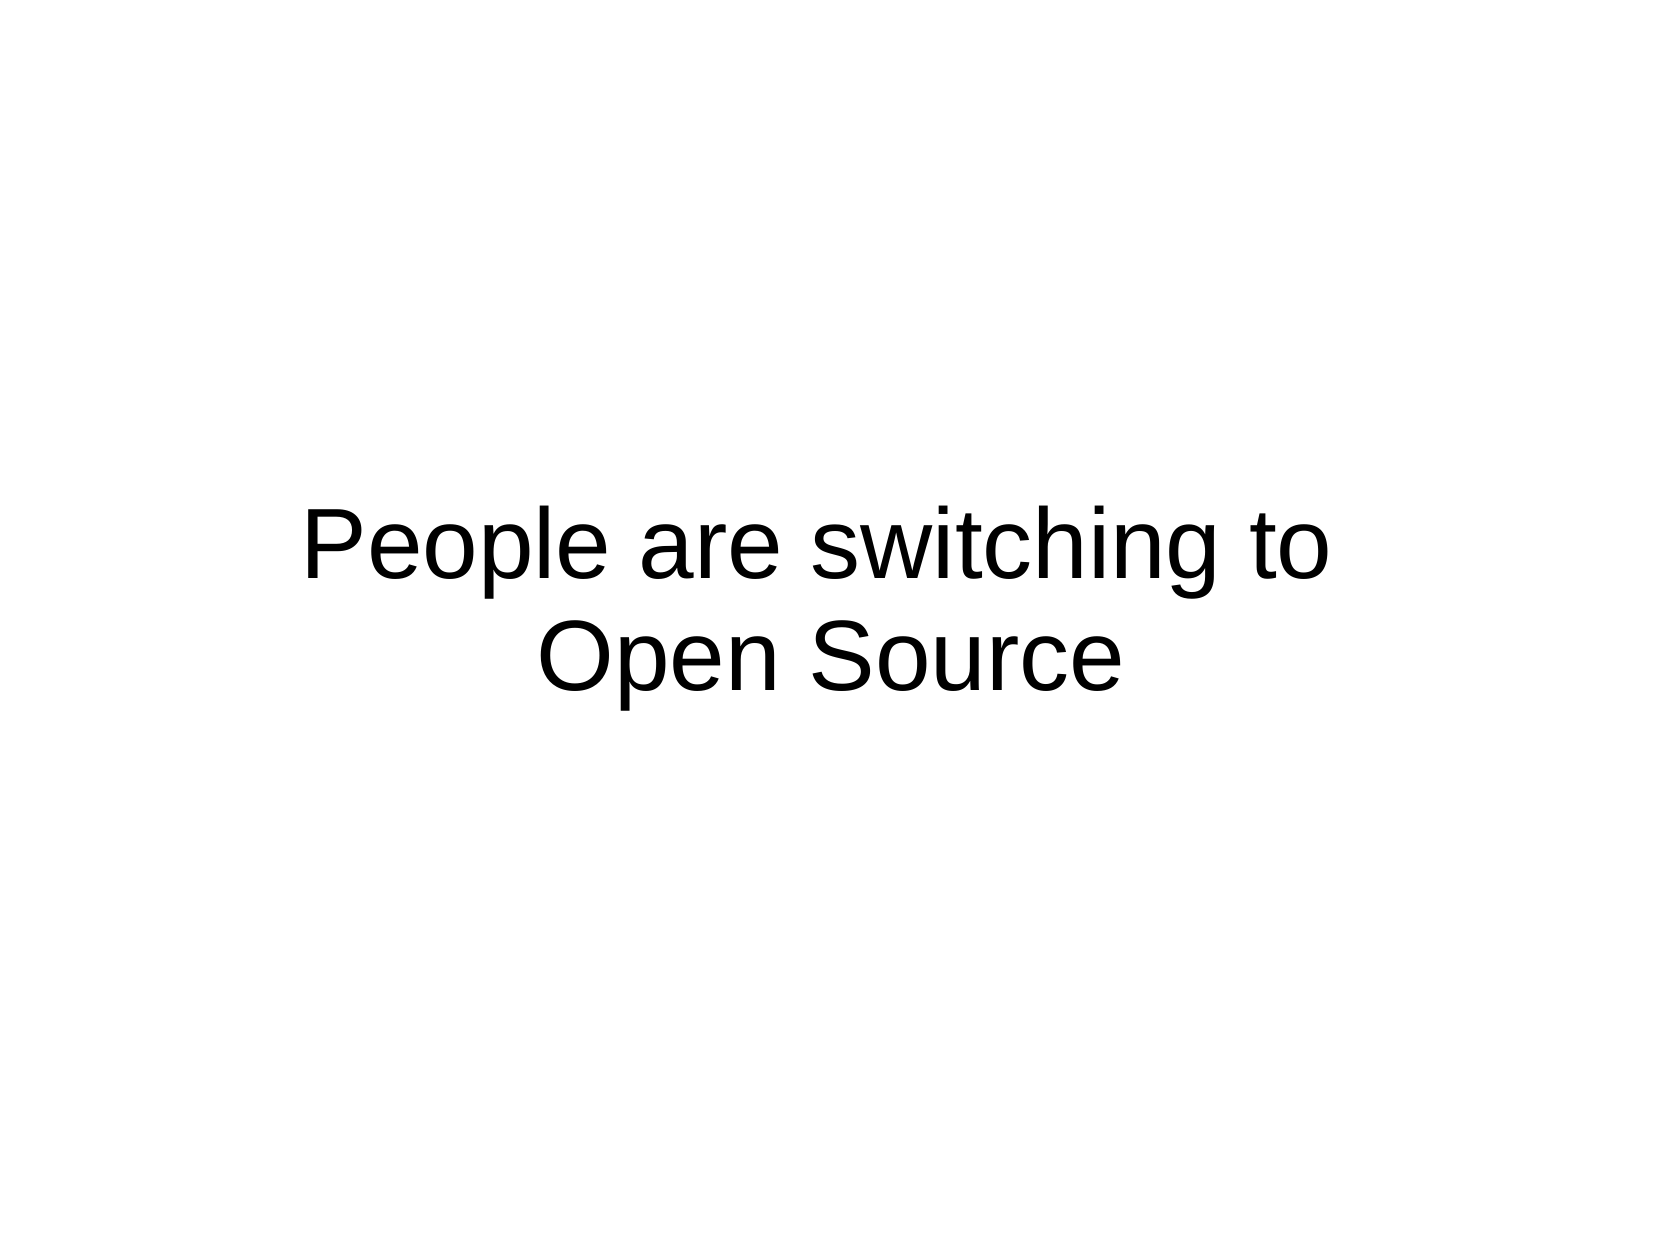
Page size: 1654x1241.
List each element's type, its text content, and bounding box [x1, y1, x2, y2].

title People are switching to Open Source [86, 488, 1576, 712]
